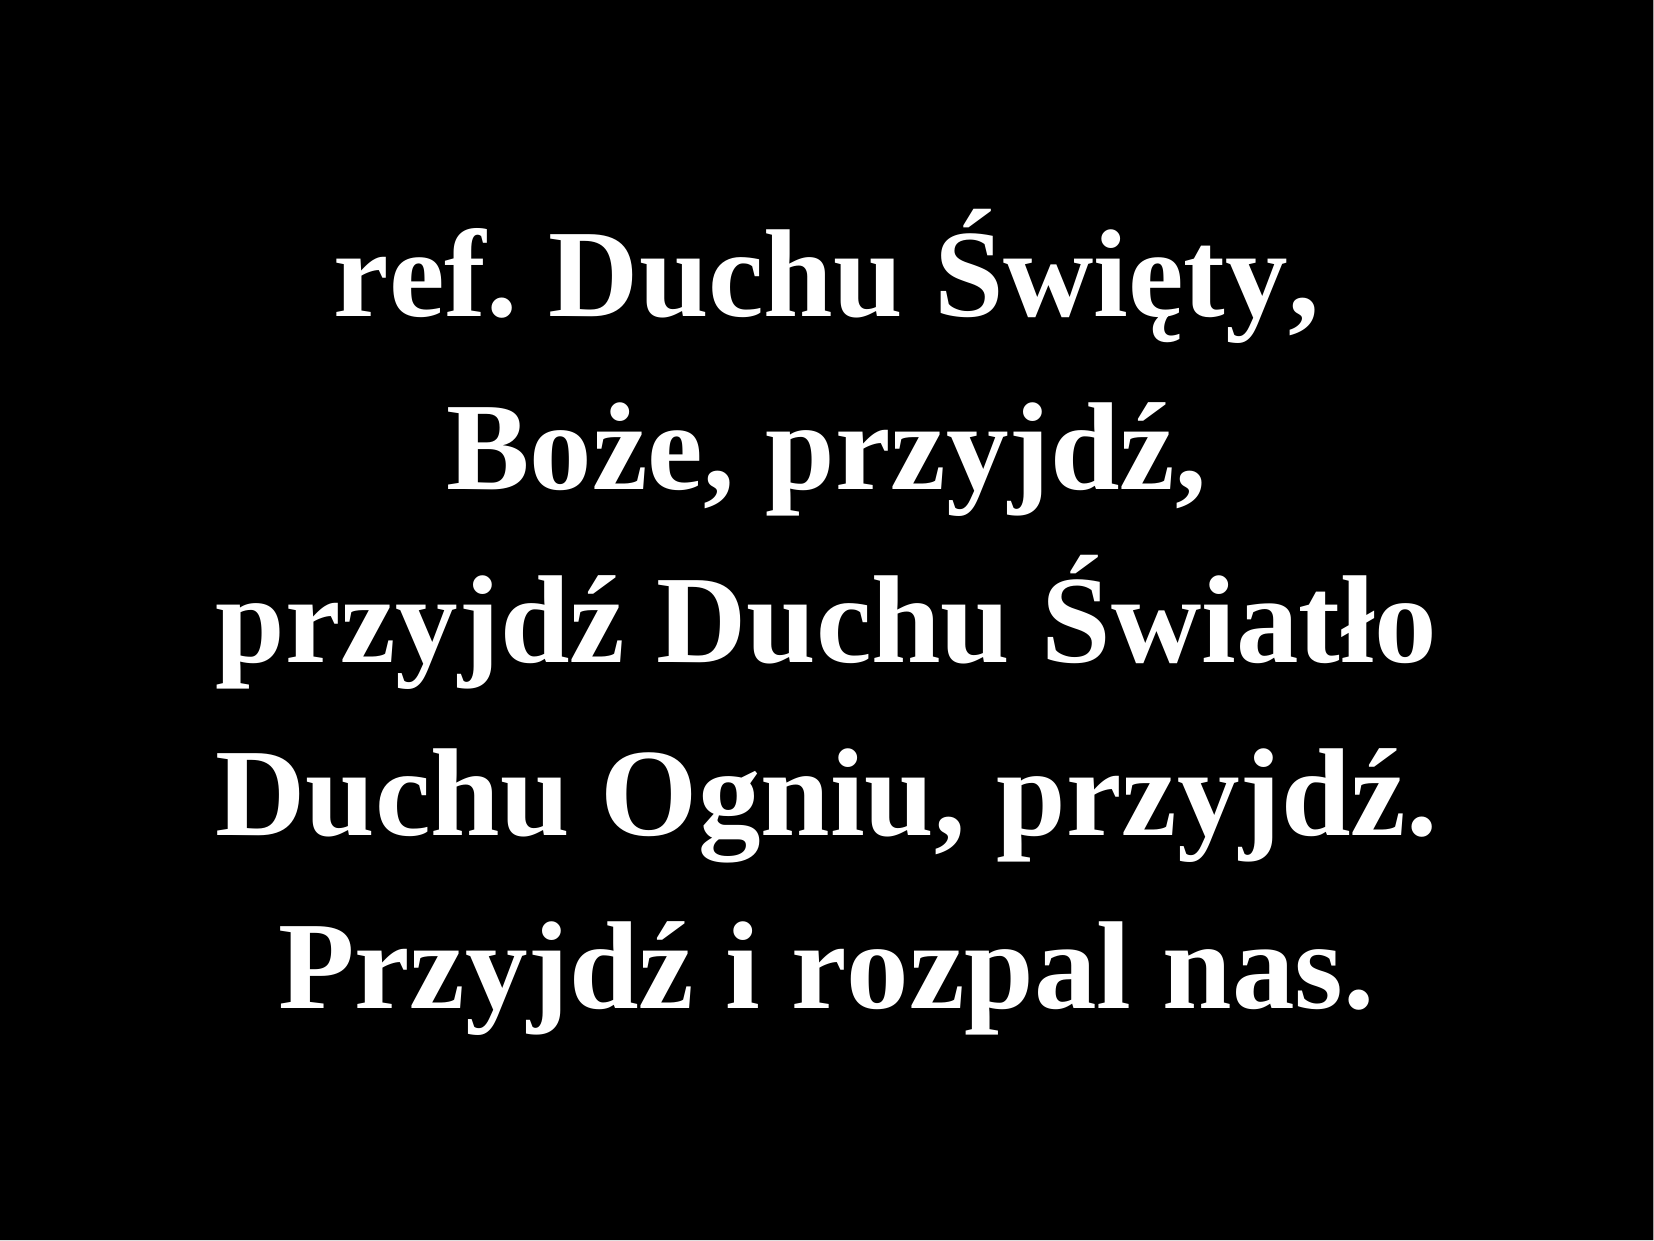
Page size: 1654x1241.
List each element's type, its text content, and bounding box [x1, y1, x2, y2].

title ref. Duchu Święty, ppp Boże, przyjdź, ppp przyjdź Duchu Światło ppp Duchu Ogniu, przyjdź. ppp Przyjdź i rozpal nas. [0, 0, 1654, 1241]
